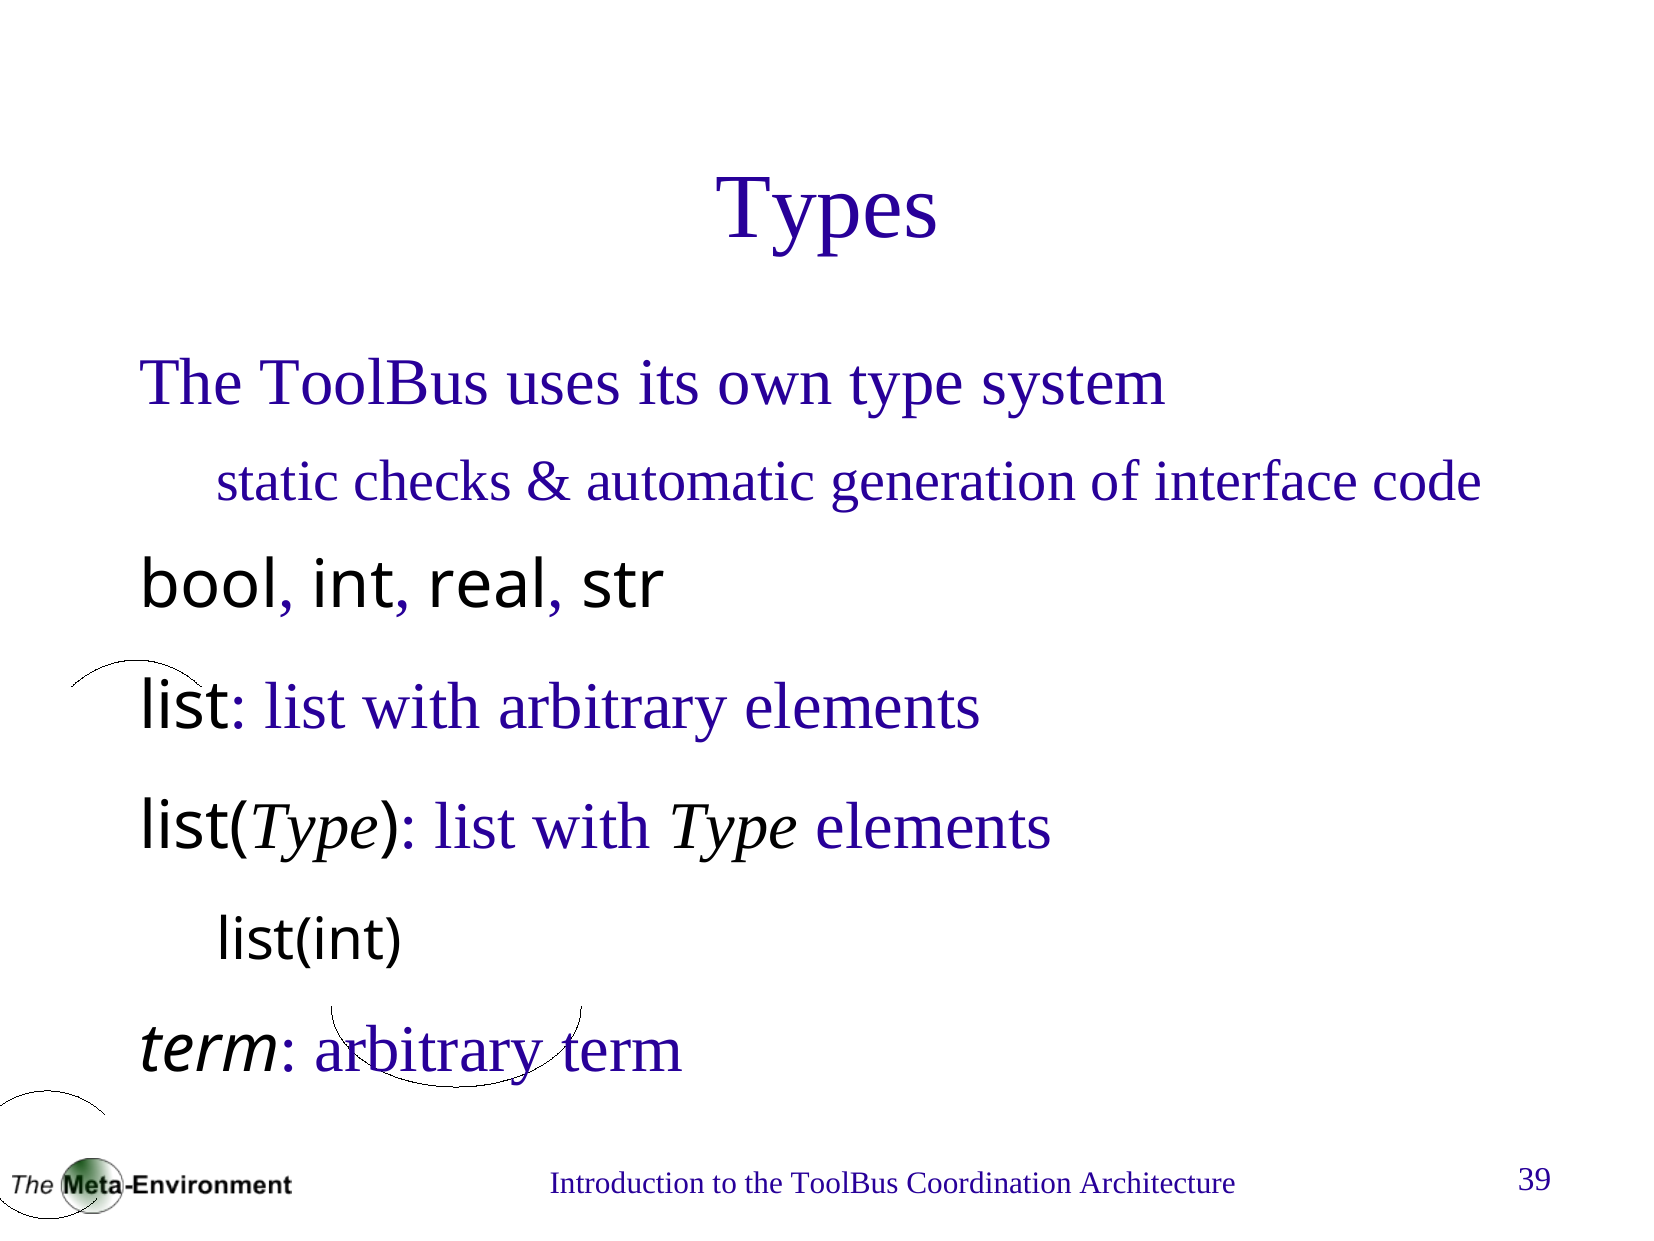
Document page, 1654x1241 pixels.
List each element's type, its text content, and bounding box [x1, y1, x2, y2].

list The ToolBus uses its own type system static checks & automatic generation of interface code bool, int, real, str list: list with arbitrary elements list(Type): list with Type elements list(int) term: arbitrary term [121, 344, 1534, 1167]
picture [12, 1158, 292, 1214]
title Types [121, 102, 1534, 311]
